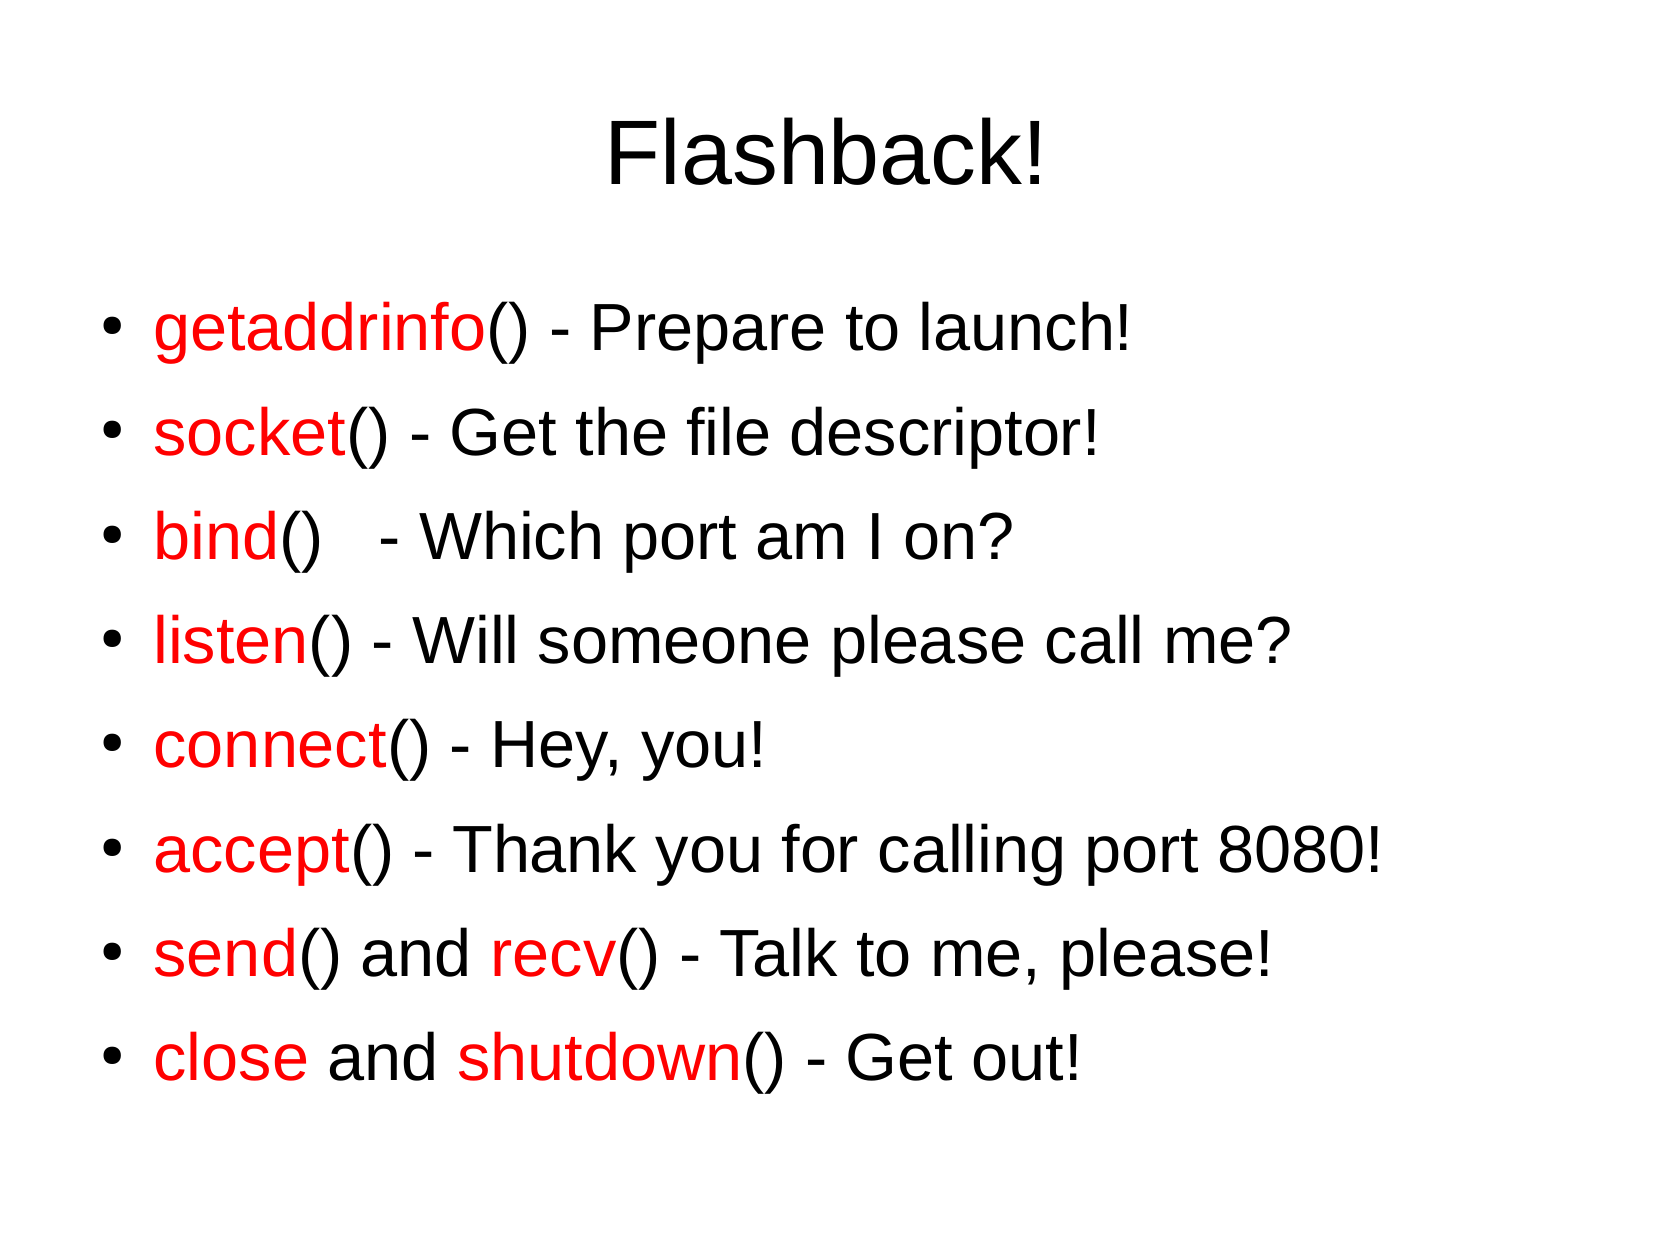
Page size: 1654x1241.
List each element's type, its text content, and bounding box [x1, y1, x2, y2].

title Flashback! [82, 56, 1571, 250]
list getaddrinfo() - Prepare to launch! socket() - Get the file descriptor! bind() - Which port am I on? listen() - Will someone please call me? connect() - Hey, you! accept() - Thank you for calling port 8080! send() and recv() - Talk to me, please! close and shutdown() - Get out! [82, 290, 1571, 1109]
